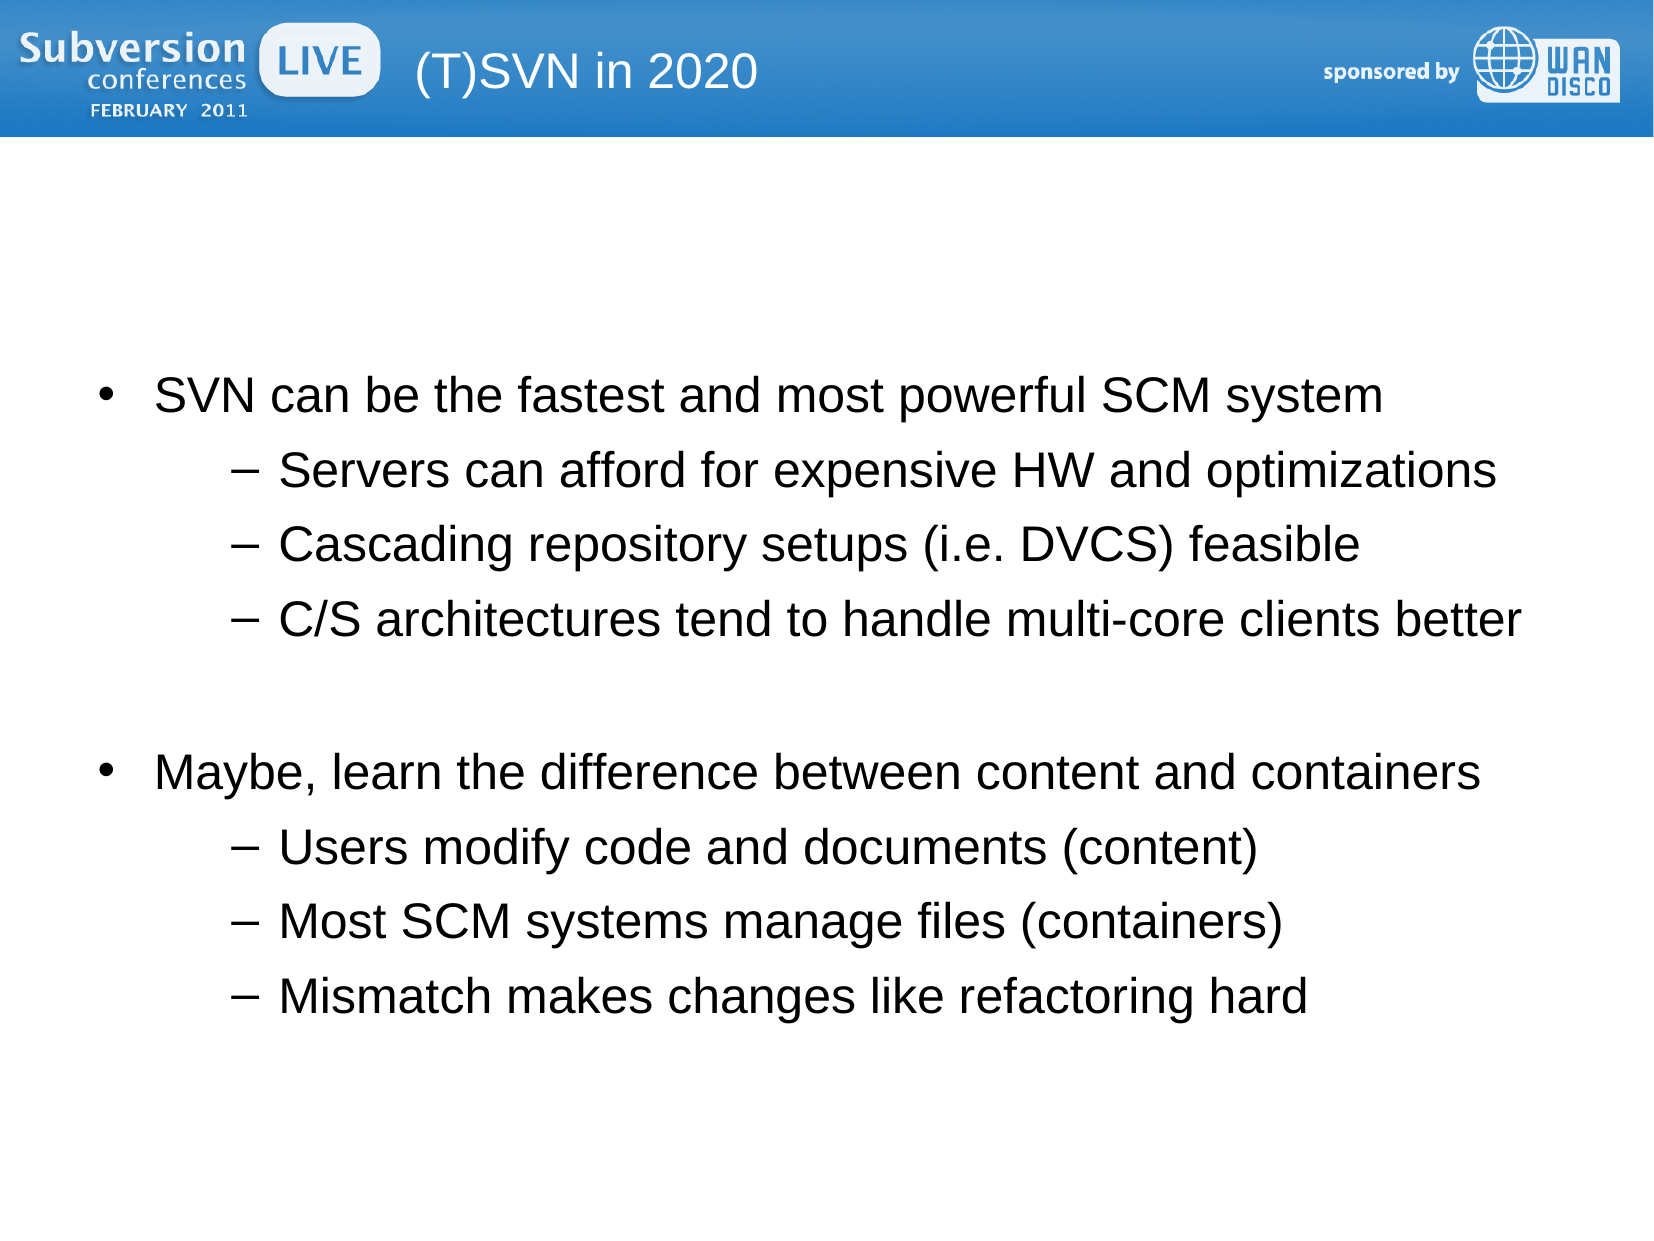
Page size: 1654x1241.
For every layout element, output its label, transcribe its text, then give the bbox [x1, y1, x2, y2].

picture [0, 0, 399, 137]
picture [1296, 0, 1654, 137]
title (T)SVN in 2020 [399, 0, 1296, 146]
list SVN can be the fastest and most powerful SCM system Servers can afford for expensive HW and optimizations Cascading repository setups (i.e. DVCS) feasible C/S architectures tend to handle multi-core clients better Maybe, learn the difference between content and containers Users modify code and documents (content) Most SCM systems manage files (containers) Mismatch makes changes like refactoring hard [82, 355, 1571, 1123]
